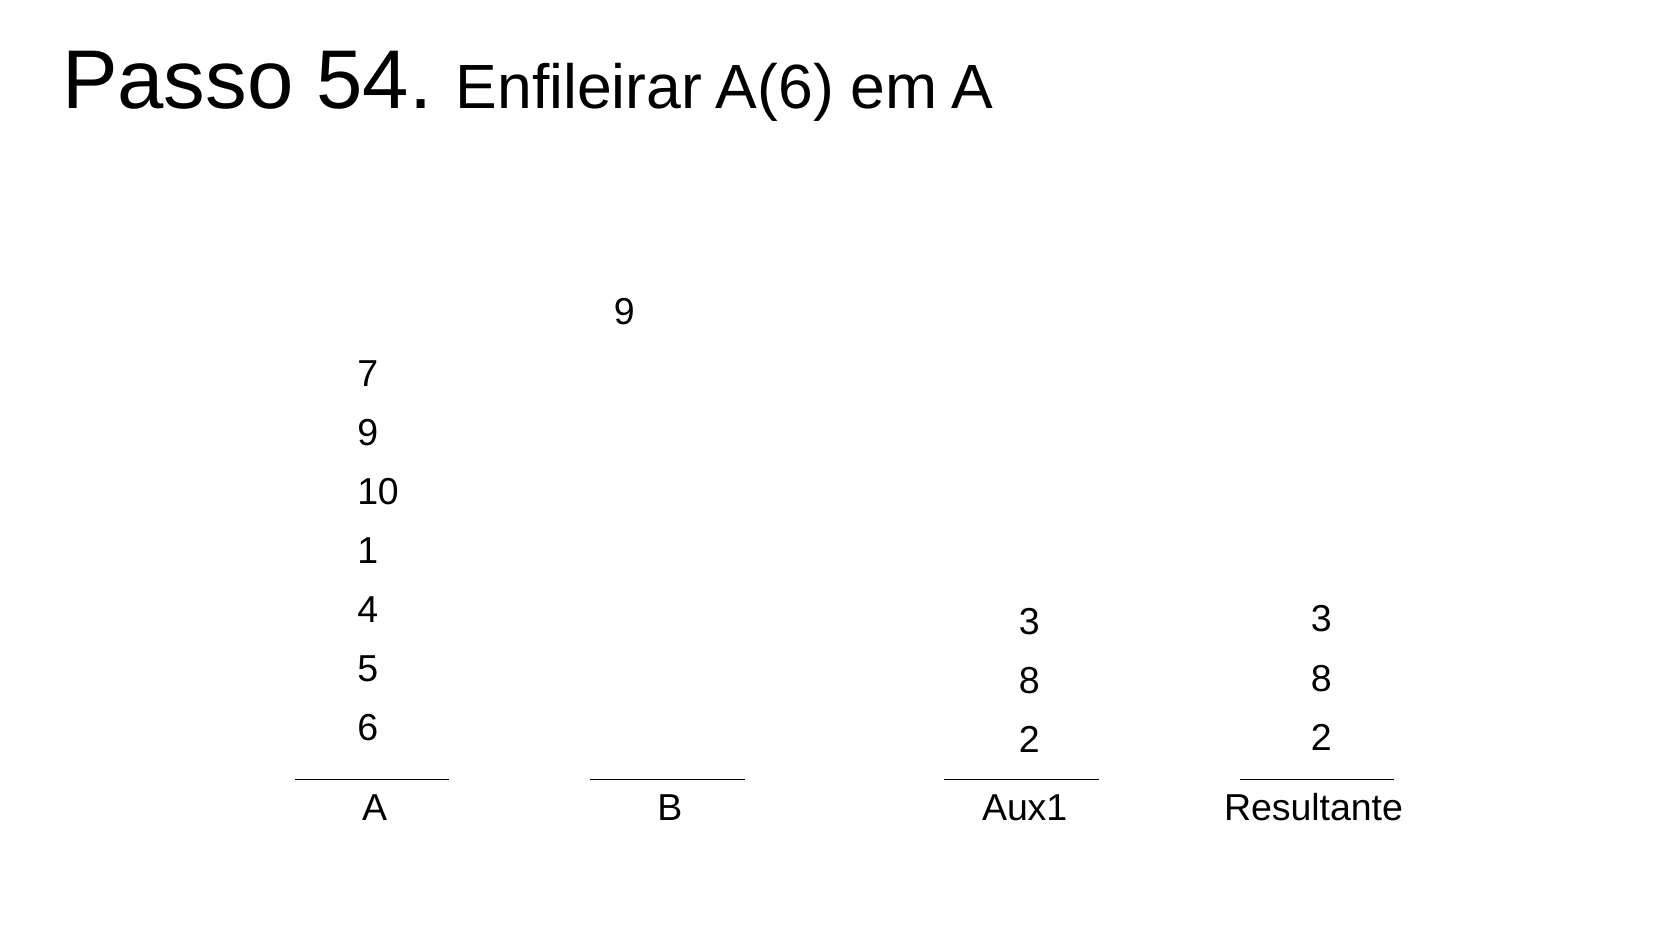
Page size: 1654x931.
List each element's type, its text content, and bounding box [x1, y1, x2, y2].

text_box B [642, 780, 698, 837]
text_box 2 [1296, 708, 1347, 766]
text_box Aux1 [967, 780, 1083, 837]
text_box 8 [1003, 651, 1055, 709]
text_box 9 [342, 403, 426, 461]
text_box 3 [1296, 590, 1347, 648]
text_box 10 [342, 462, 426, 520]
text_box 5 [342, 640, 426, 697]
text_box 2 [1003, 710, 1055, 768]
text_box 7 [342, 344, 426, 402]
text_box 1 [342, 521, 426, 579]
text_box A [347, 779, 508, 837]
text_box 4 [342, 580, 426, 638]
text_box Passo 54. Enfileirar A(6) em A [47, 25, 1607, 274]
text_box 3 [1003, 592, 1055, 650]
text_box 6 [342, 699, 426, 756]
text_box 9 [599, 283, 650, 341]
text_box 8 [1296, 649, 1347, 707]
text_box Resultante [1209, 779, 1418, 837]
